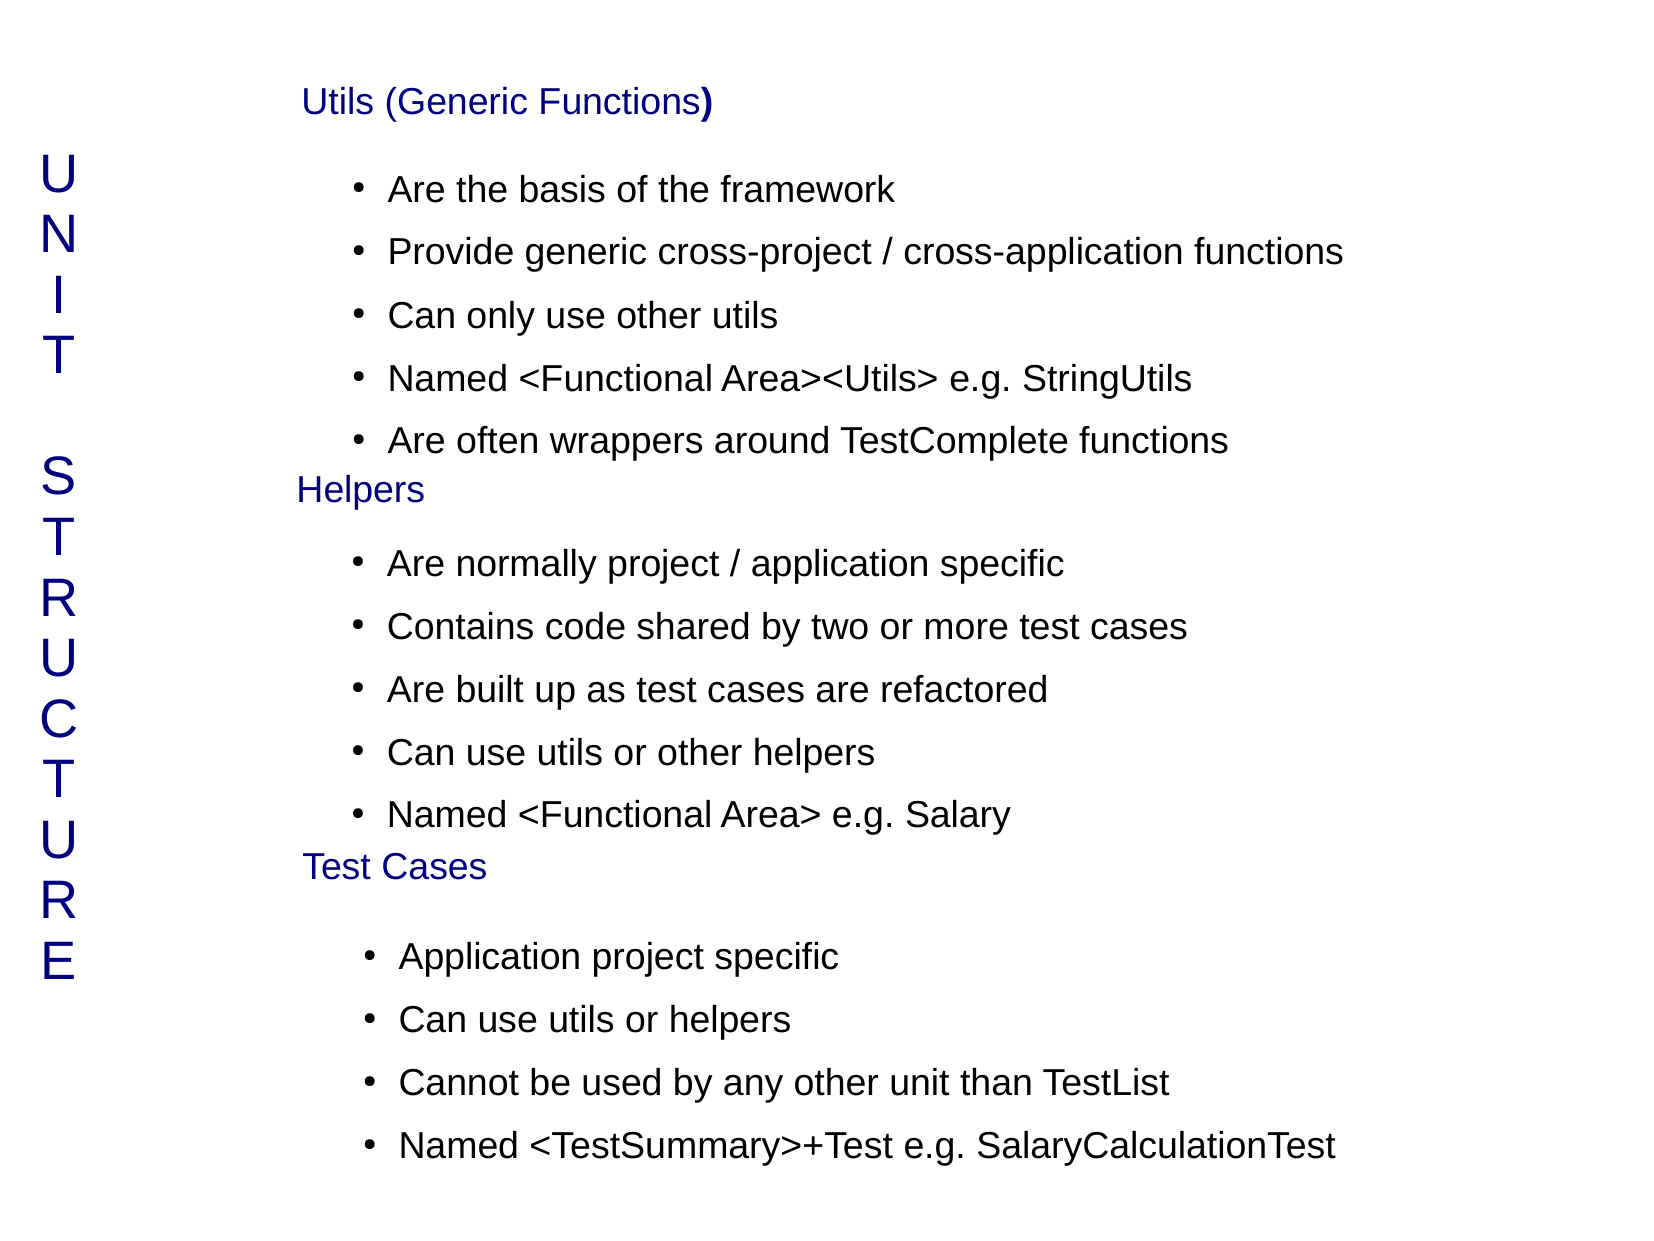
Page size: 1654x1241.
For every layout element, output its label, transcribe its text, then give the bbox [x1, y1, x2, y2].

text_box Application project specific Can use utils or helpers Cannot be used by any other unit than TestList Named <TestSummary>+Test e.g. SalaryCalculationTest [348, 907, 1598, 1154]
text_box Utils (Generic Functions) [286, 73, 729, 132]
text_box Are the basis of the framework Provide generic cross-project / cross-application functions Can only use other utils Named <Functional Area><Utils> e.g. StringUtils Are often wrappers around TestComplete functions [337, 139, 1587, 449]
text_box UNIT STRUCTURE [23, 135, 95, 999]
text_box Test Cases [287, 838, 503, 902]
text_box Are normally project / application specific Contains code shared by two or more test cases Are built up as test cases are refactored Can use utils or other helpers Named <Functional Area> e.g. Salary [336, 513, 1586, 823]
text_box Helpers [281, 460, 451, 518]
